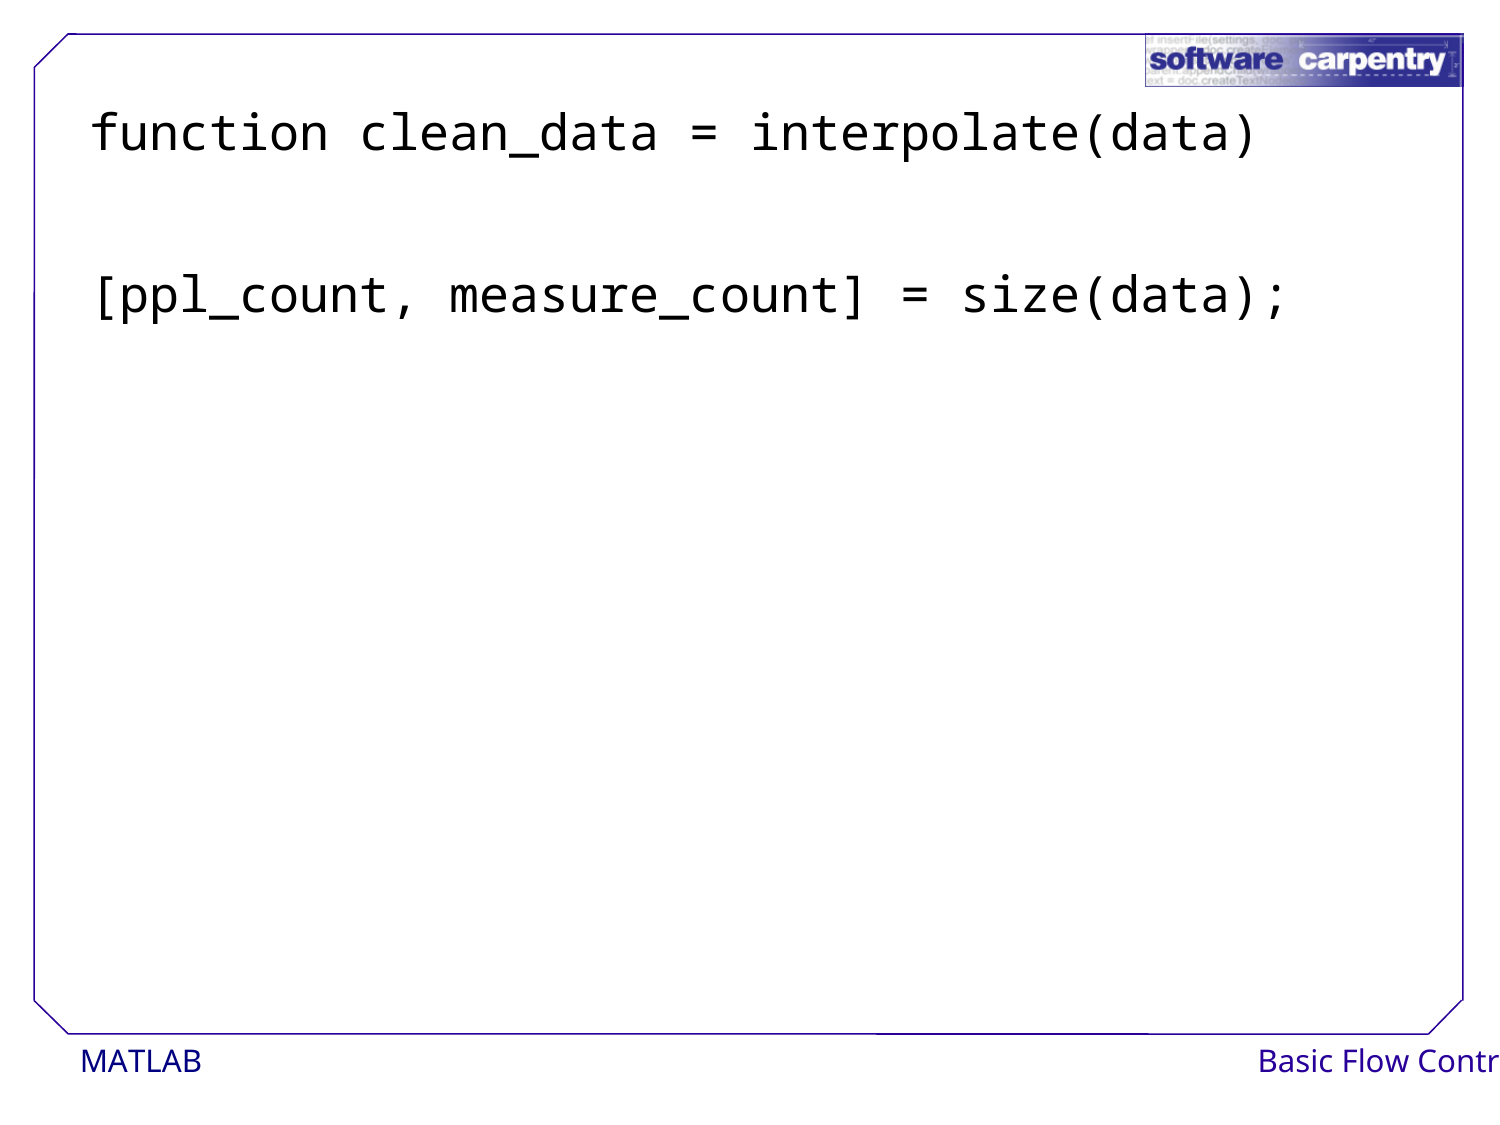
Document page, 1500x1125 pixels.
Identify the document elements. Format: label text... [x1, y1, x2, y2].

list function clean_data = interpolate(data) [ppl_count, measure_count] = size(data); [75, 99, 1426, 1013]
picture [1145, 33, 1464, 87]
